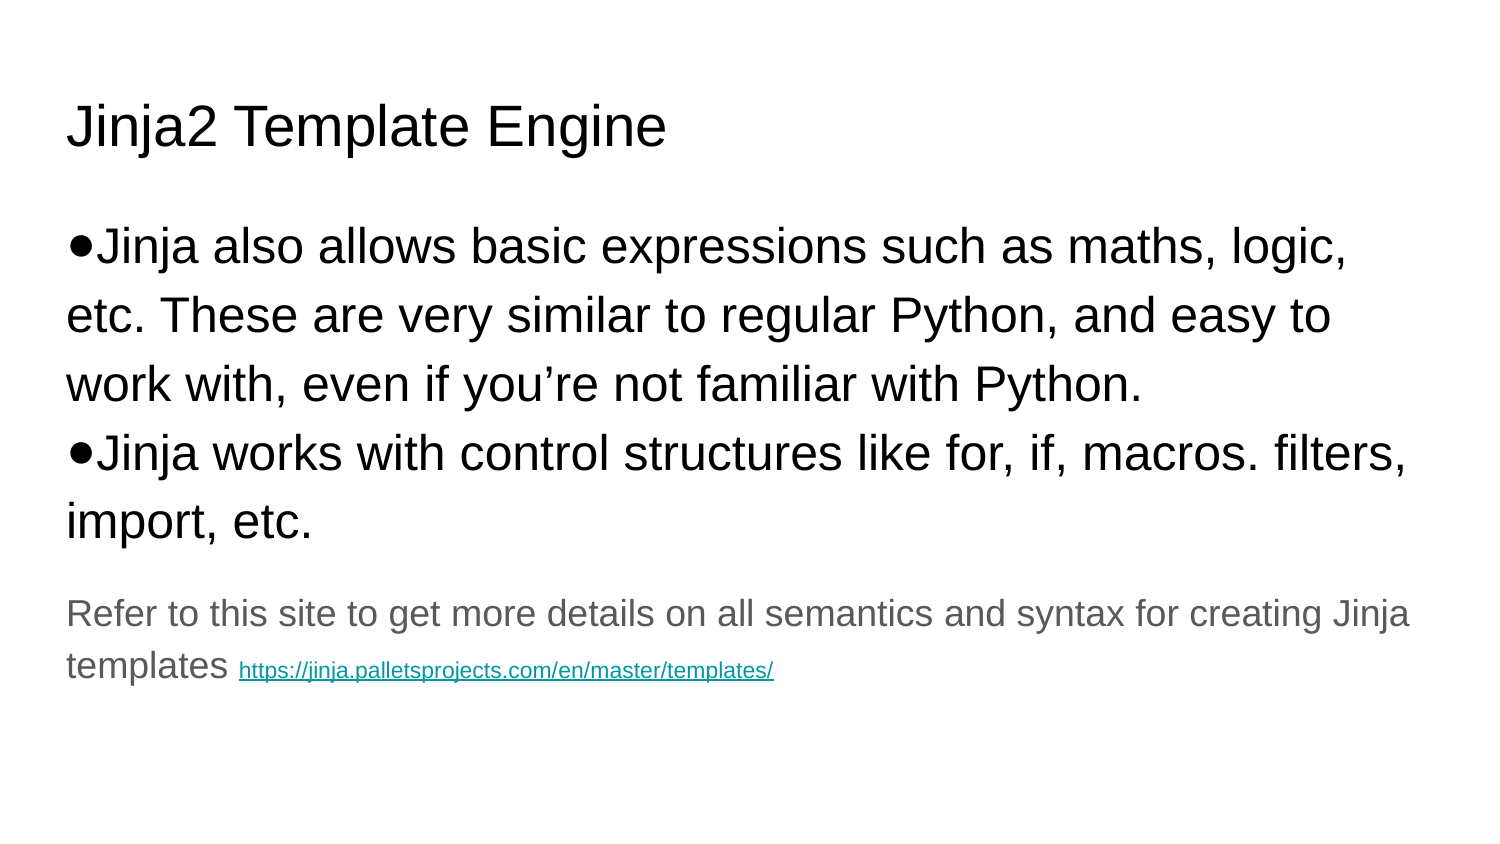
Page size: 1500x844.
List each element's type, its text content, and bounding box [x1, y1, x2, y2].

title Jinja2 Template Engine [51, 72, 1449, 167]
list Jinja also allows basic expressions such as maths, logic, etc. These are very similar to regular Python, and easy to work with, even if you’re not familiar with Python. Jinja works with control structures like for, if, macros. filters, import, etc. Refer to this site to get more details on all semantics and syntax for creating Jinja templates https://jinja.palletsprojects.com/en/master/templates/ [51, 189, 1449, 750]
